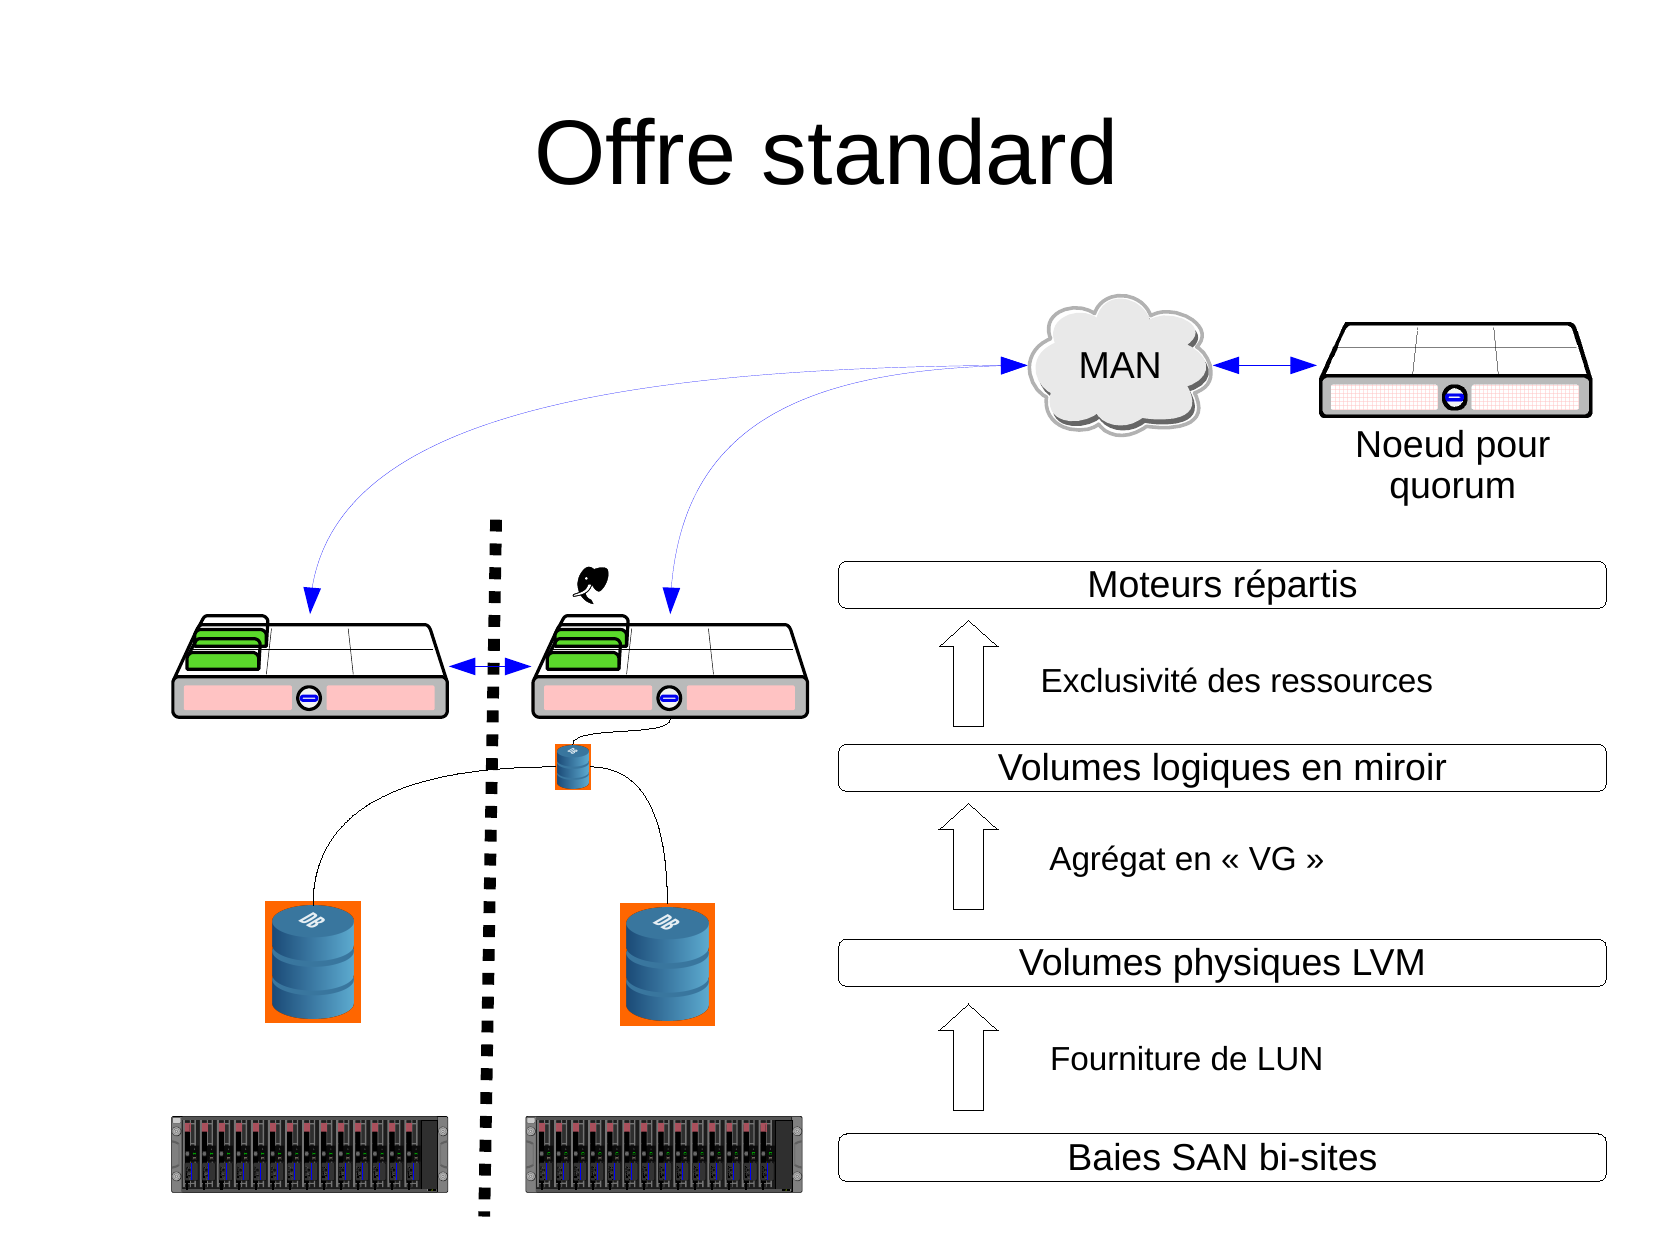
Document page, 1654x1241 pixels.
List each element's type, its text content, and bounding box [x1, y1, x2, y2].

picture [572, 566, 609, 605]
text_box [620, 903, 715, 1026]
picture [531, 614, 810, 719]
text_box [938, 803, 999, 910]
picture [626, 907, 709, 1021]
text_box Volumes logiques en miroir [838, 744, 1607, 792]
text_box Agrégat en « VG » [1021, 832, 1353, 892]
text_box Moteurs répartis [838, 561, 1607, 609]
text_box [939, 620, 999, 727]
text_box Volumes physiques LVM [838, 939, 1607, 987]
text_box Baies SAN bi-sites [838, 1133, 1607, 1182]
picture [525, 1116, 804, 1193]
picture [557, 745, 589, 789]
picture [171, 614, 449, 719]
picture [1316, 313, 1595, 418]
text_box Exclusivité des ressources [1021, 655, 1453, 709]
text_box Noeud pour quorum [1311, 415, 1595, 515]
picture [272, 905, 354, 1019]
text_box [265, 901, 361, 1023]
title Offre standard [82, 49, 1571, 257]
text_box [555, 744, 591, 790]
text_box Fourniture de LUN [1021, 1033, 1353, 1093]
picture [1027, 293, 1213, 438]
text_box [938, 1003, 999, 1111]
picture [171, 1116, 449, 1193]
